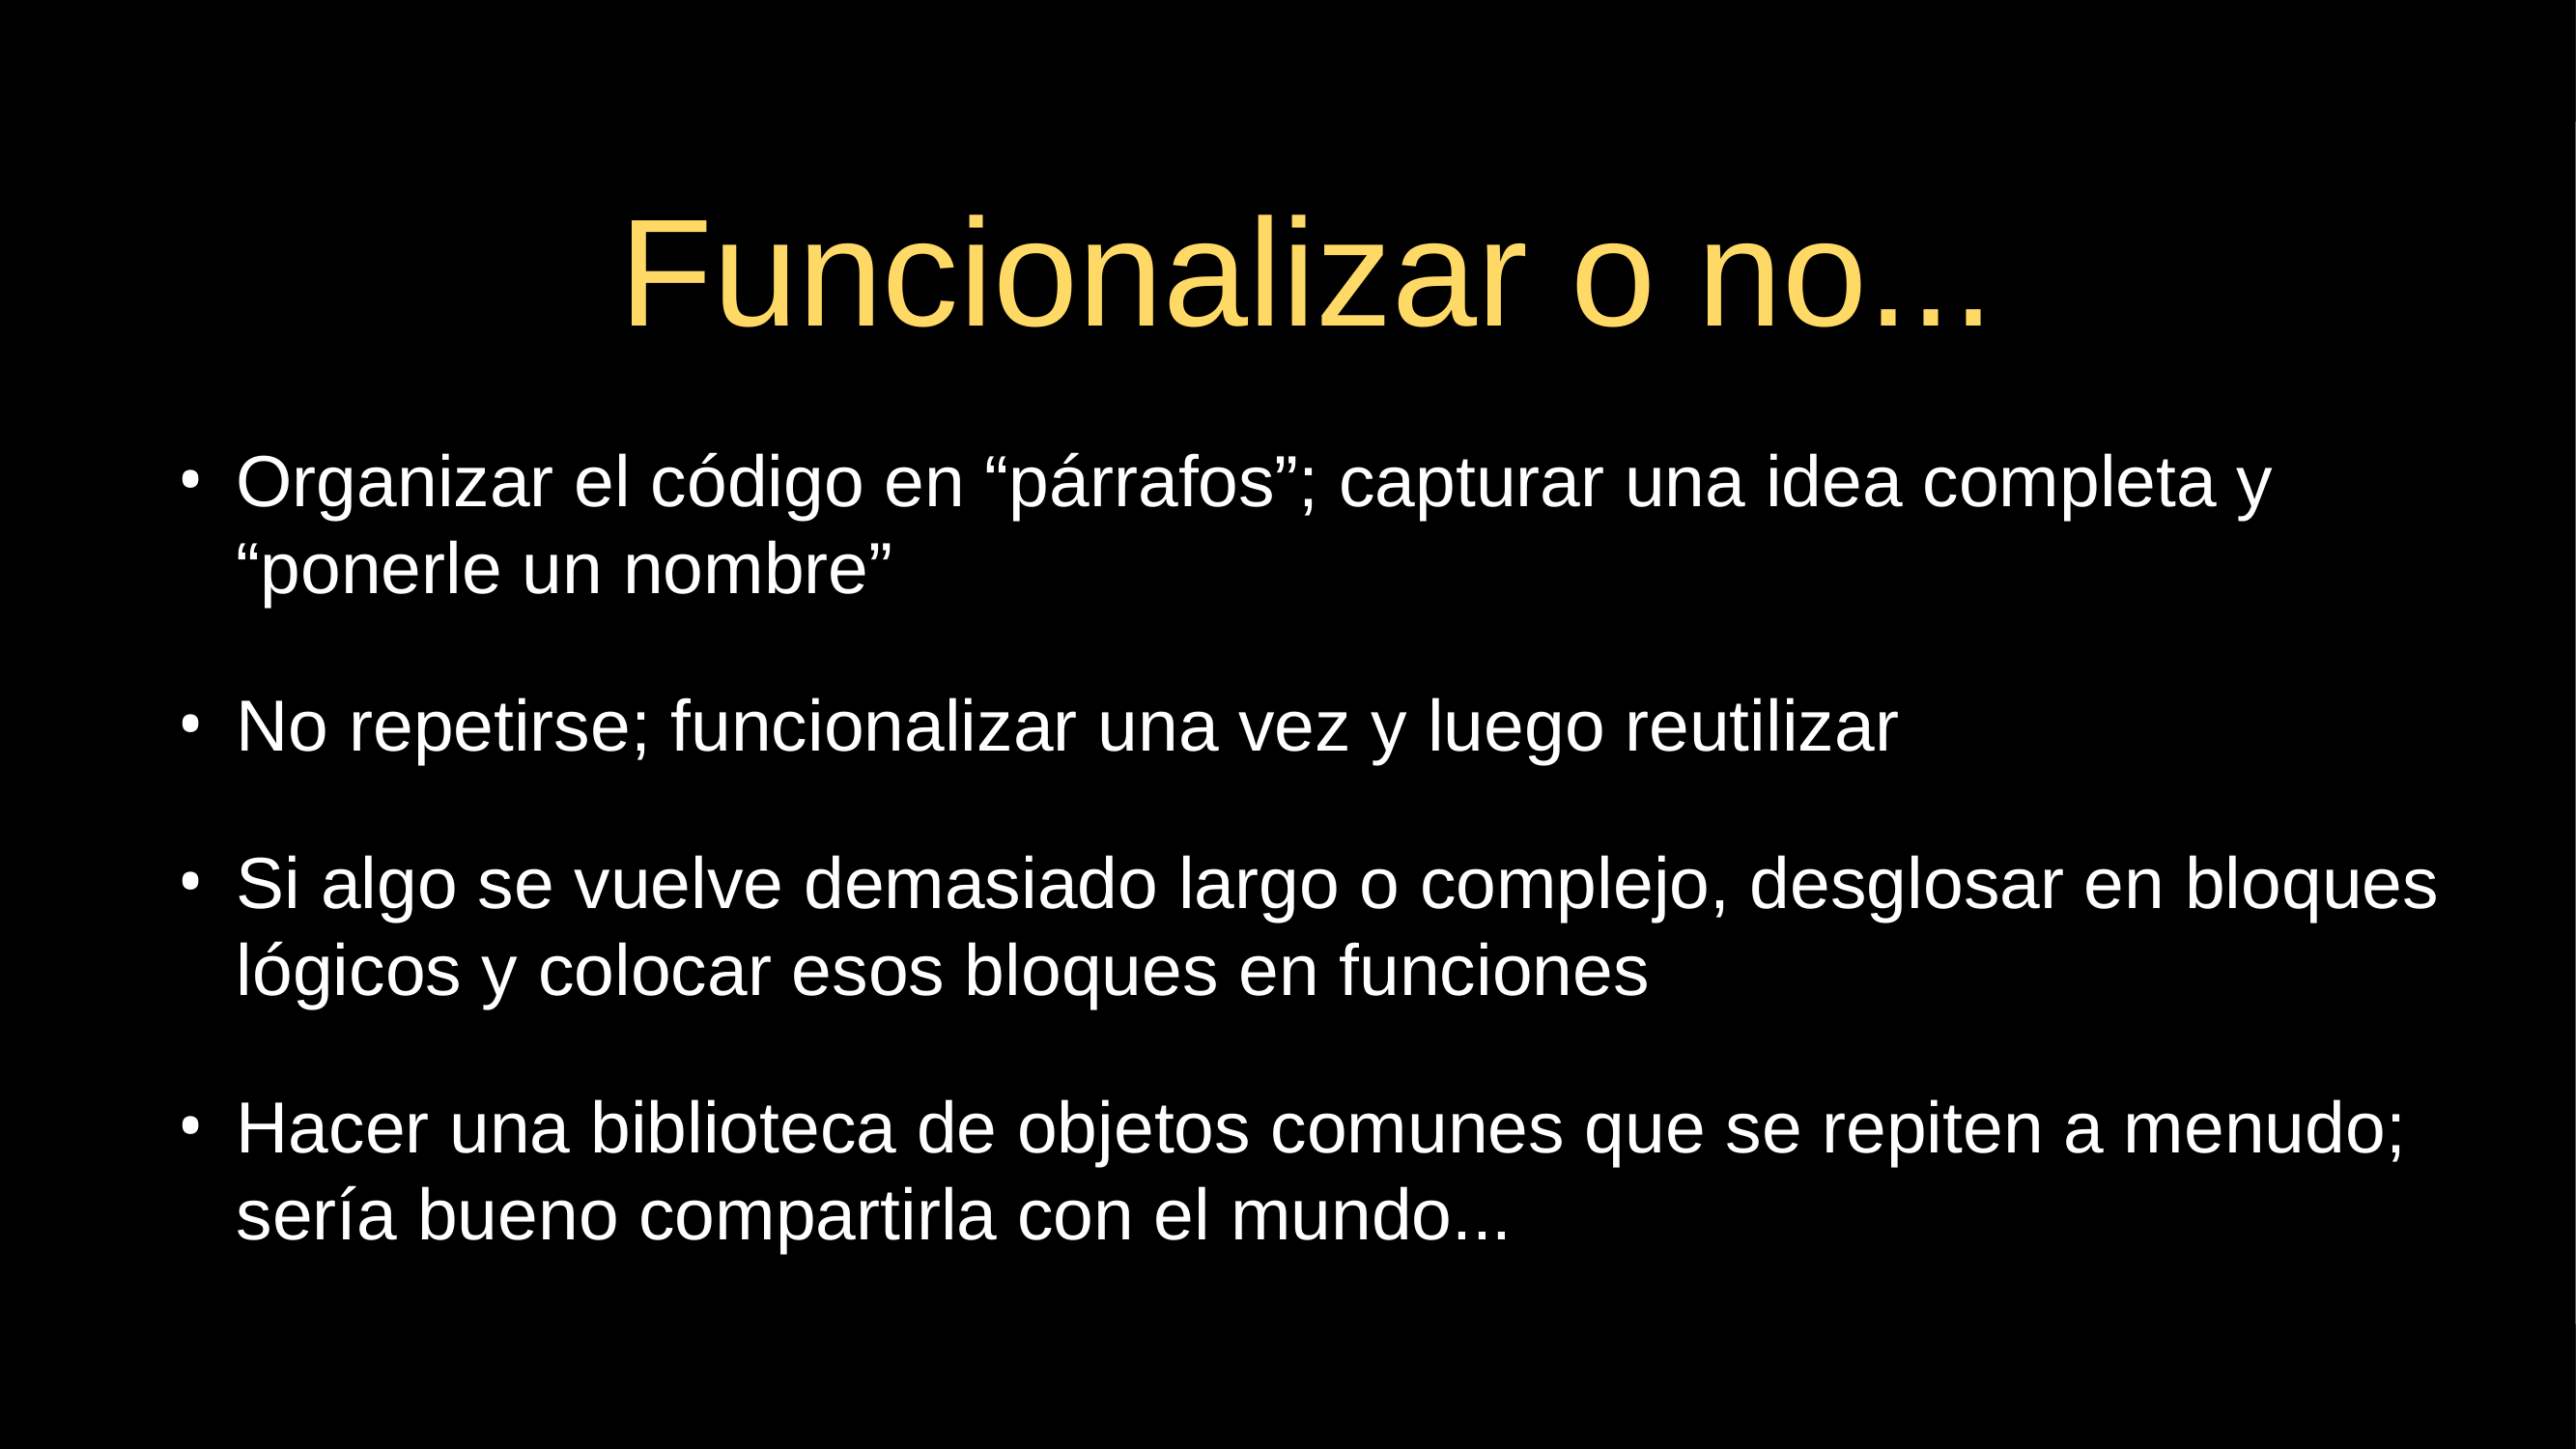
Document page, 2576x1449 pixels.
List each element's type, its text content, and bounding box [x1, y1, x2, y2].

title Funcionalizar o no... [183, 127, 2391, 377]
list Organizar el código en “párrafos”; capturar una idea completa y “ponerle un nombre” No repetirse; funcionalizar una vez y luego reutilizar Si algo se vuelve demasiado largo o complejo, desglosar en bloques lógicos y colocar esos bloques en funciones Hacer una biblioteca de objetos comunes que se repiten a menudo; sería bueno compartirla con el mundo... [111, 377, 2487, 1313]
